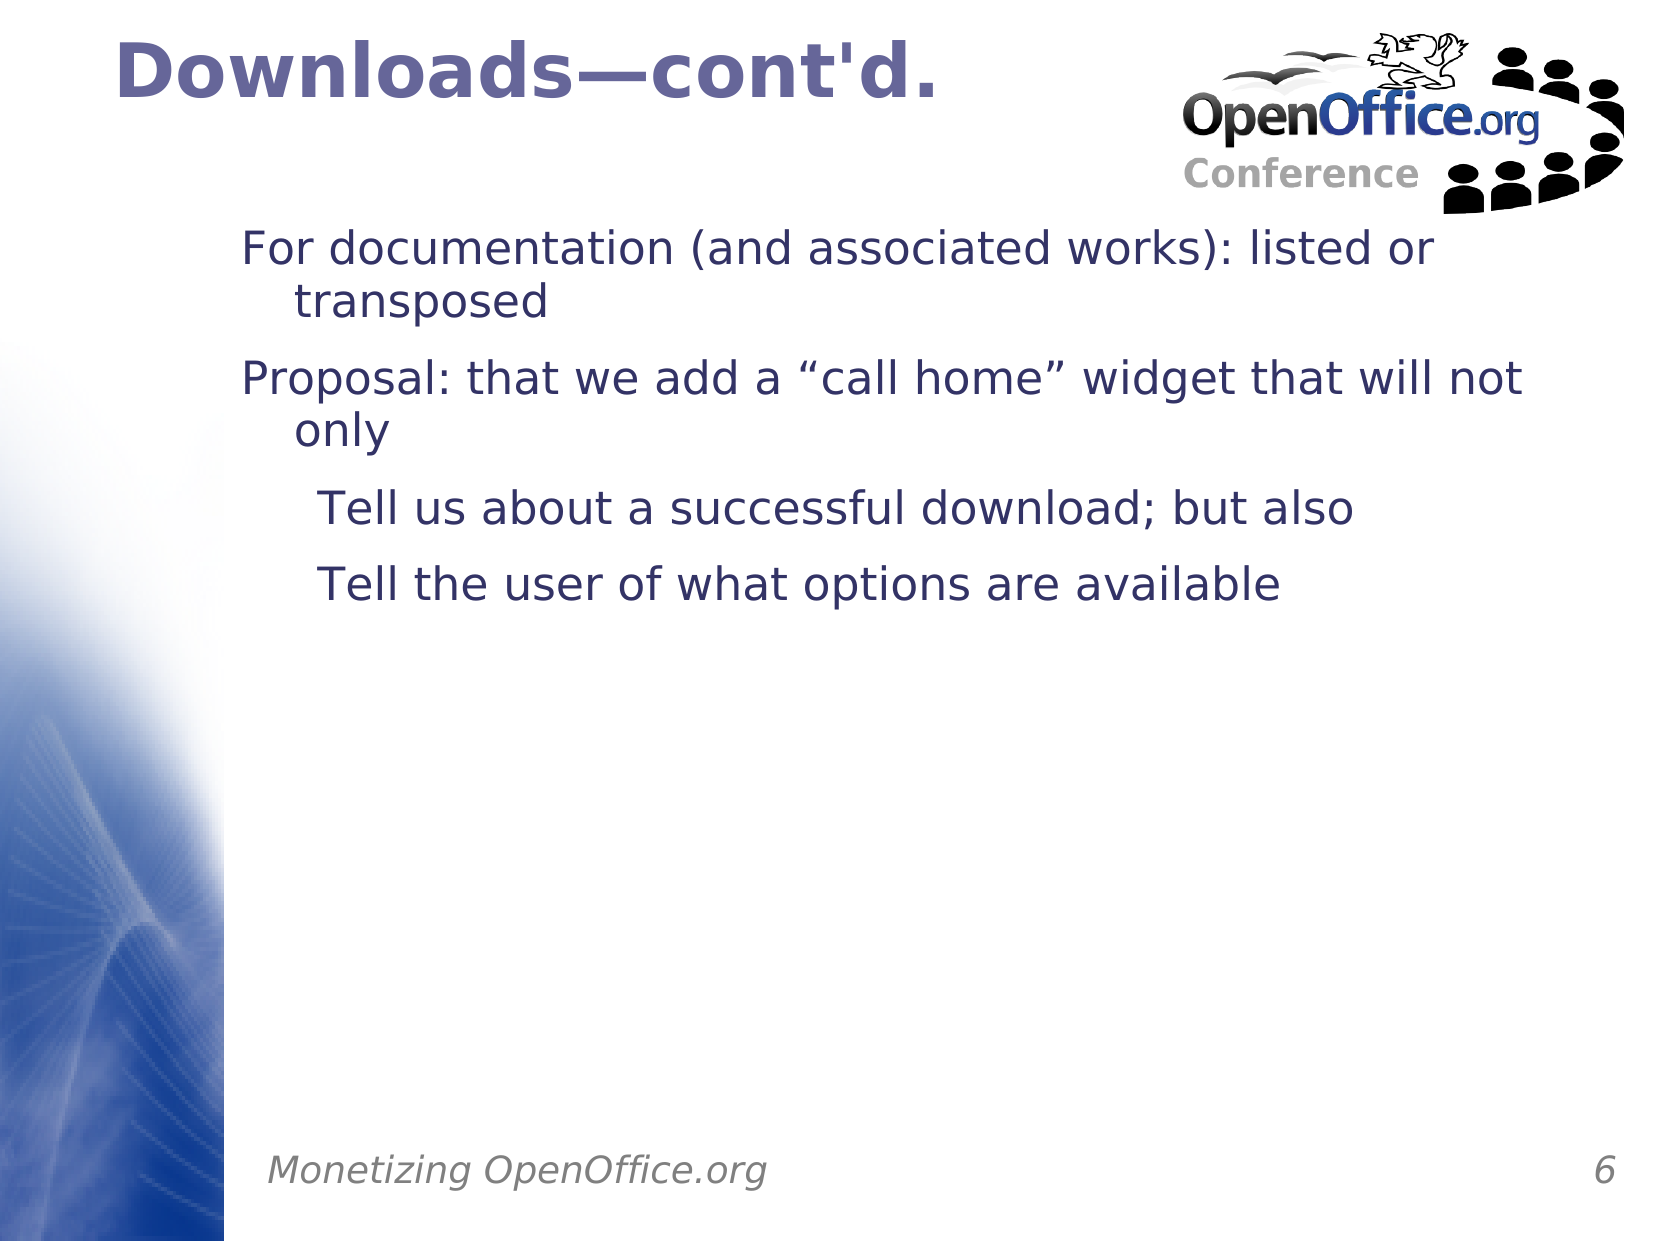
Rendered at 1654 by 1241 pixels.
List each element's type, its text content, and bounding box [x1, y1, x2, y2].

picture [1183, 33, 1624, 214]
list For documentation (and associated works): listed or transposed Proposal: that we add a “call home” widget that will not only Tell us about a successful download; but also Tell the user of what options are available [223, 223, 1618, 1133]
title Downloads—cont'd. [24, 0, 986, 160]
picture [0, 0, 224, 1241]
